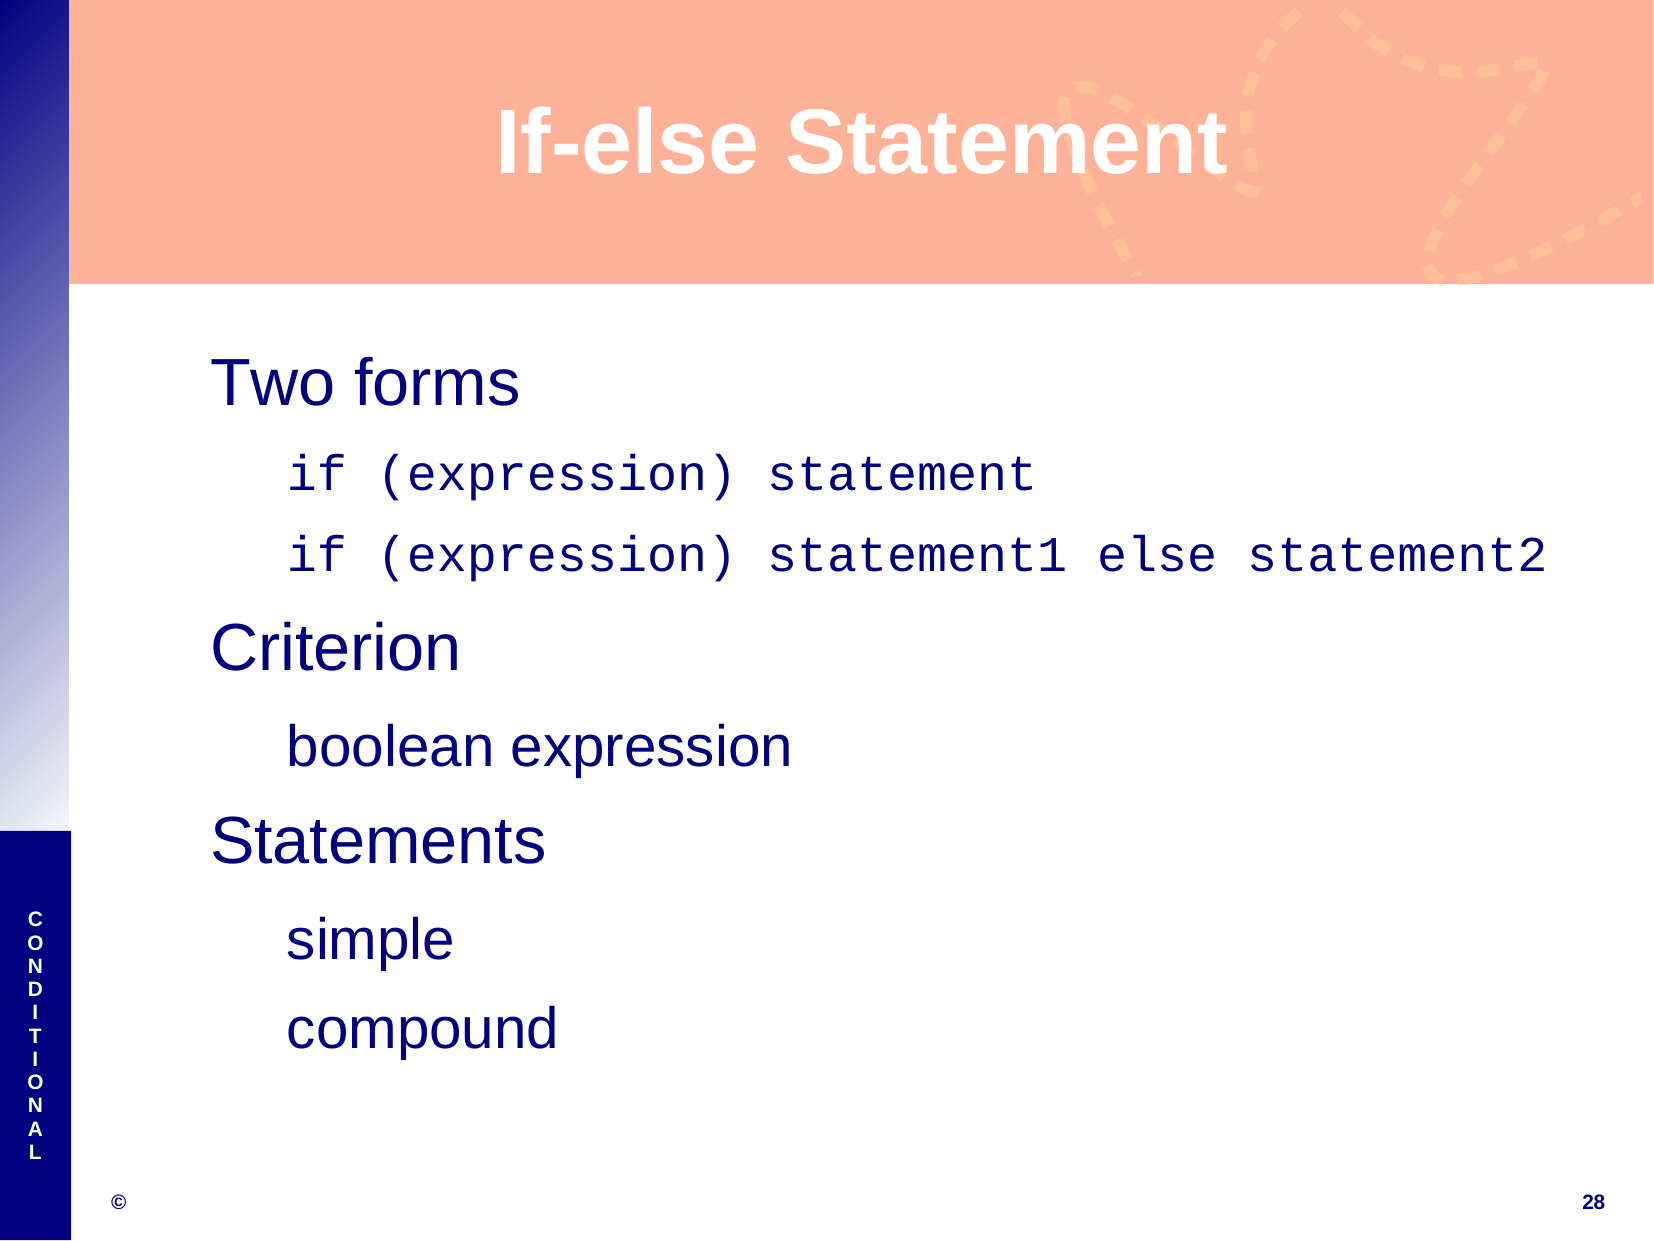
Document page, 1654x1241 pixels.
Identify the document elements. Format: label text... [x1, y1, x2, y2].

text_box C O N D I T I O N A L [0, 830, 71, 1241]
title If-else Statement [108, 37, 1617, 246]
list Two forms if (expression) statement if (expression) statement1 else statement2 Criterion boolean expression Statements simple compound [192, 344, 1605, 1131]
